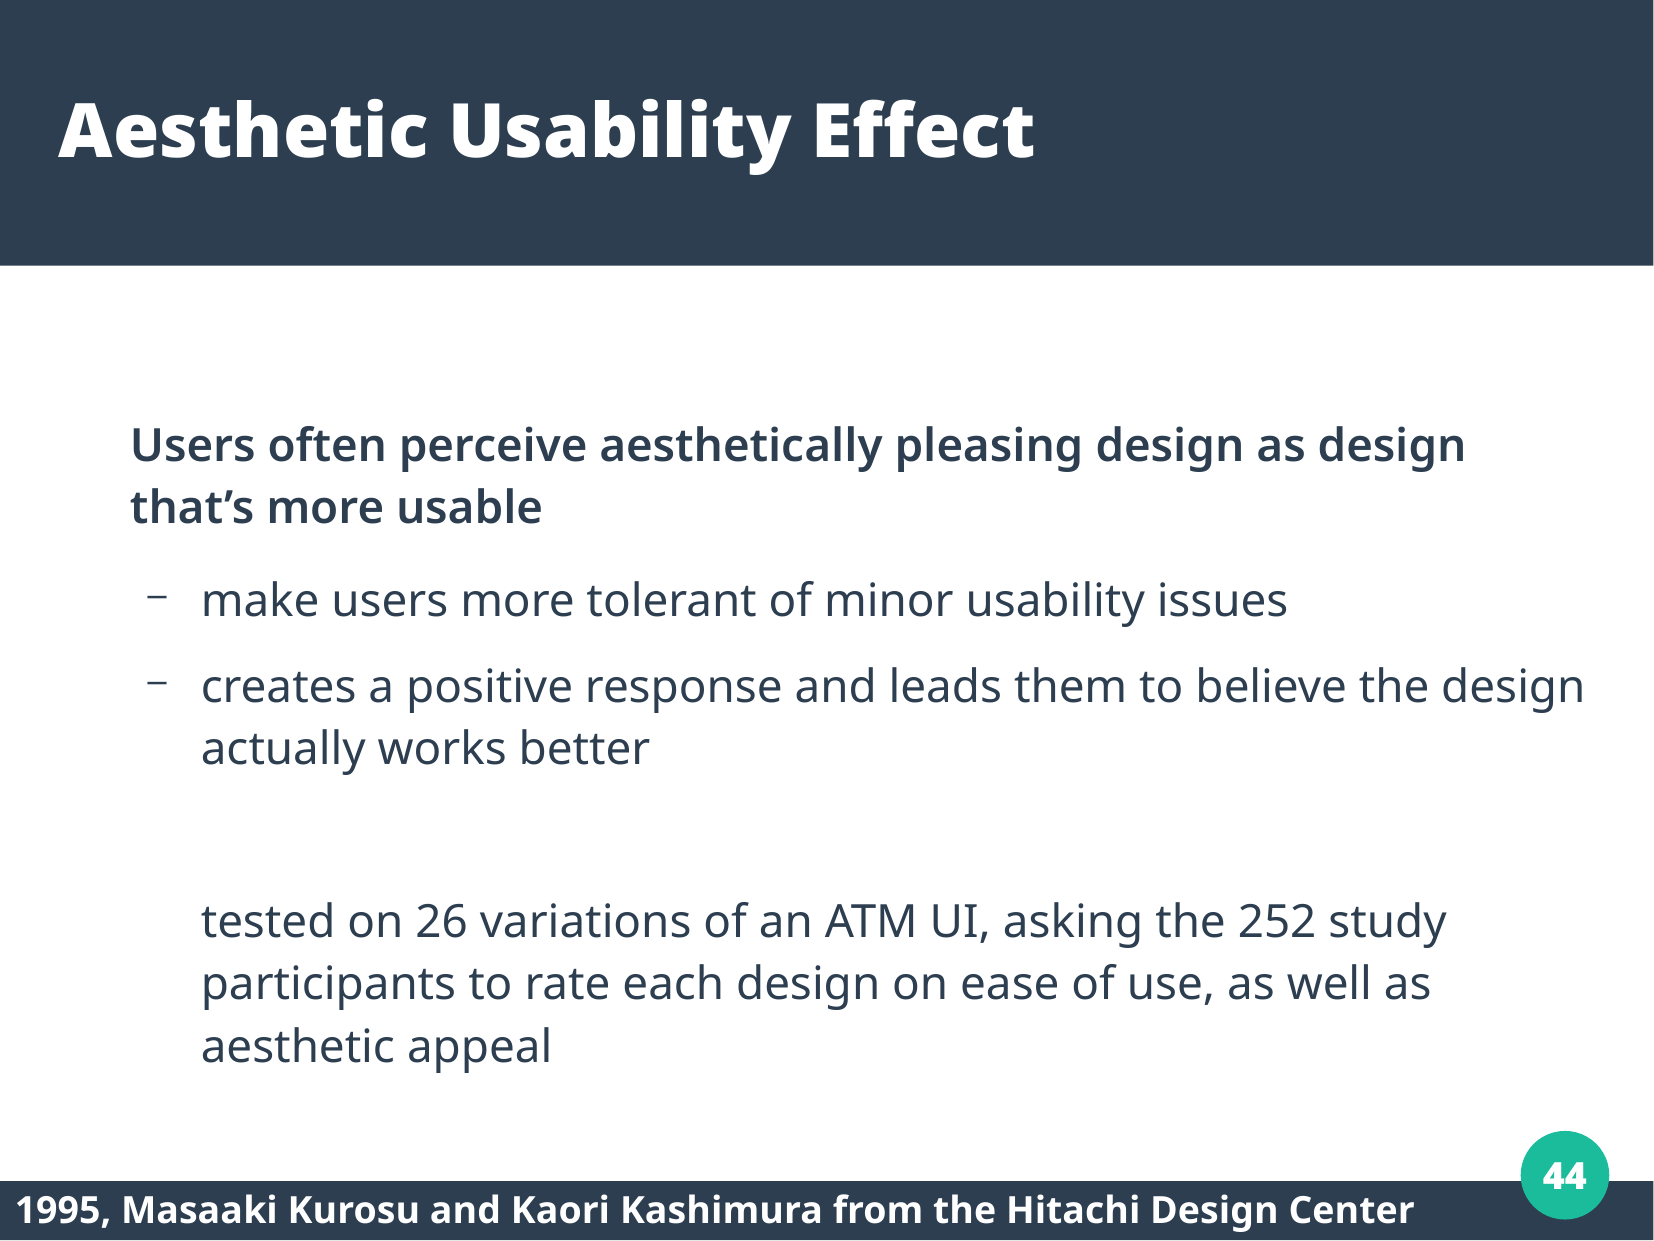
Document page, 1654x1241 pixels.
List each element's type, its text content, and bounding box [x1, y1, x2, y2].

title Aesthetic Usability Effect [59, 49, 1595, 207]
text_box 1995, Masaaki Kurosu and Kaori Kashimura from the Hitachi Design Center [0, 1175, 1654, 1241]
list Users often perceive aesthetically pleasing design as design that’s more usable make users more tolerant of minor usability issues creates a positive response and leads them to believe the design actually works better tested on 26 variations of an ATM UI, asking the 252 study participants to rate each design on ease of use, as well as aesthetic appeal [59, 330, 1595, 1158]
